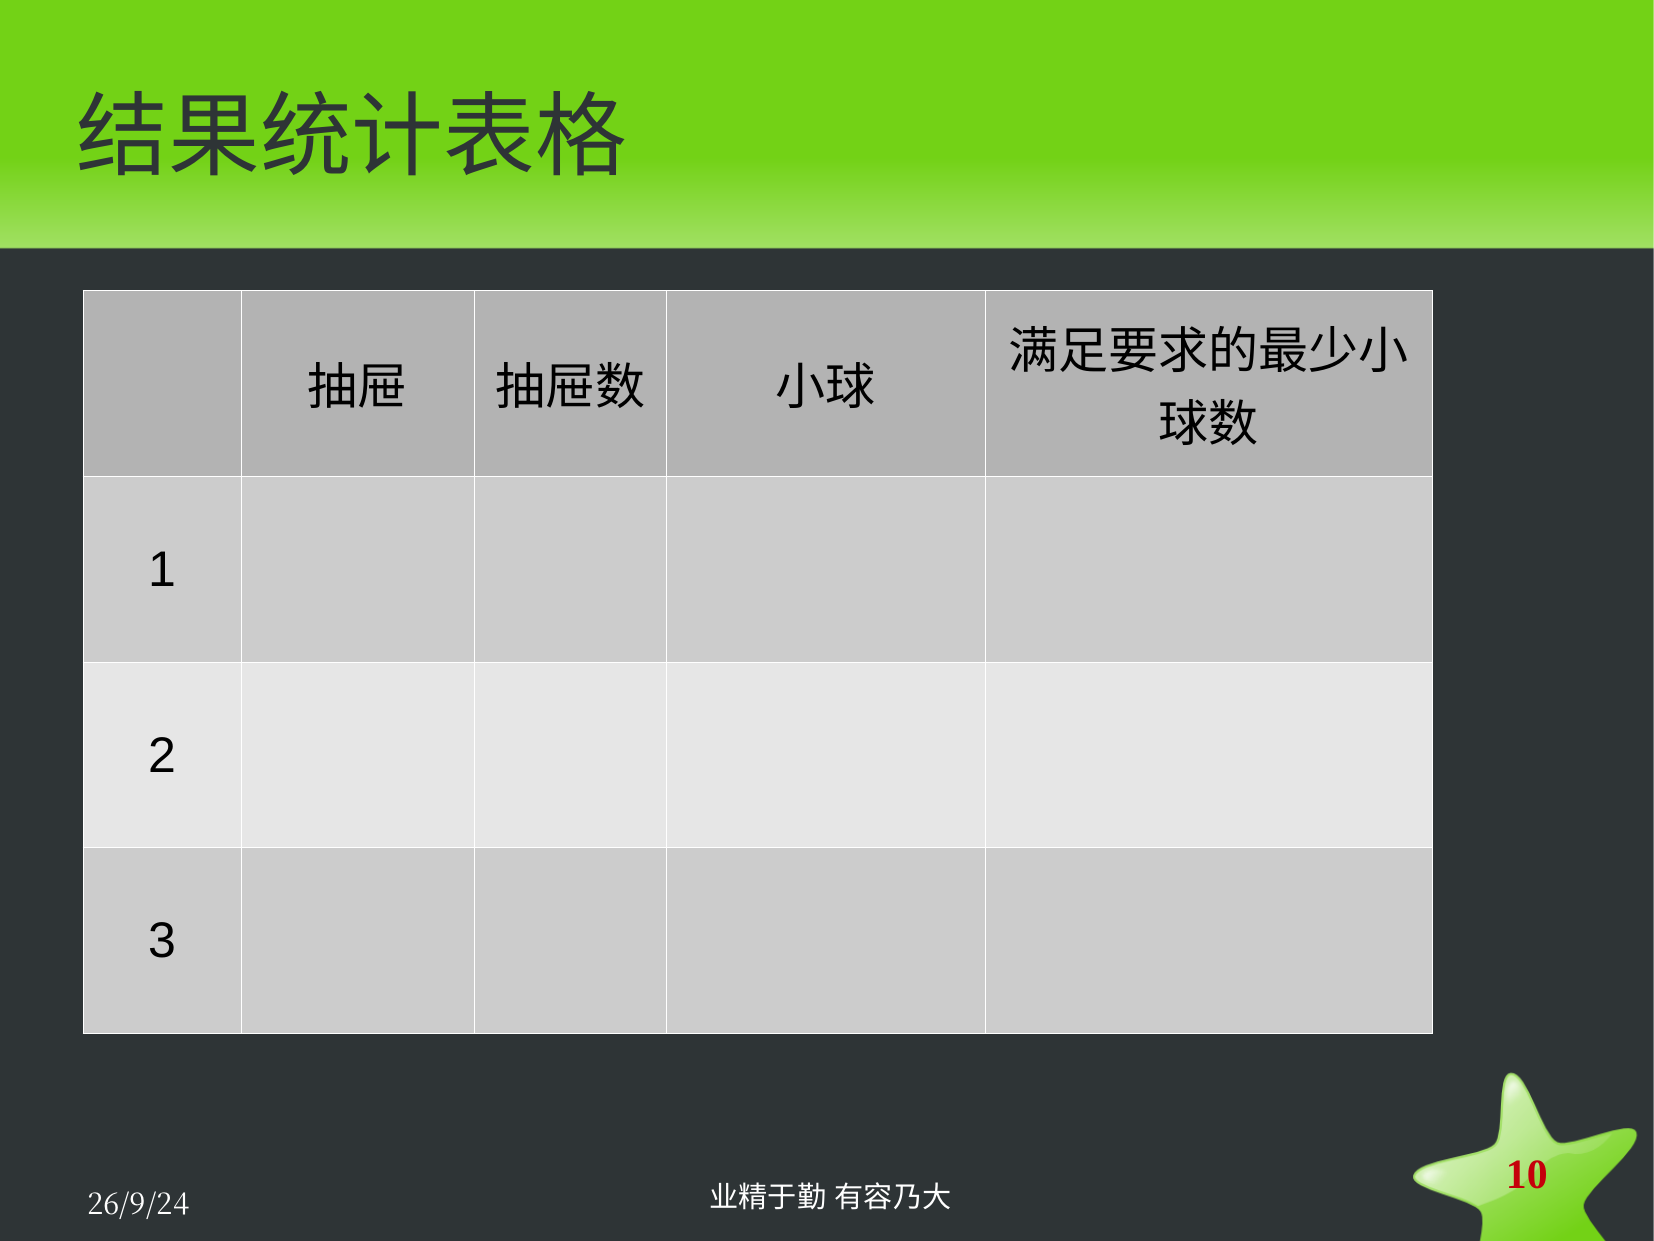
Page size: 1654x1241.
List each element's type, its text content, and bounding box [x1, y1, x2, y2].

picture [0, 0, 1654, 1241]
table_cell [667, 663, 985, 847]
table_cell [242, 477, 474, 662]
table_header 抽屉数 [475, 291, 666, 476]
table_cell [242, 663, 474, 847]
table_cell 3 [84, 848, 241, 1033]
title 结果统计表格 [76, 29, 1565, 237]
table_cell [242, 848, 474, 1033]
table_header [84, 291, 241, 476]
table_header 抽屉 [242, 291, 474, 476]
table_cell [986, 848, 1432, 1033]
table_header 小球 [667, 291, 985, 476]
table_cell [667, 477, 985, 662]
table_cell [475, 663, 666, 847]
table_cell 2 [84, 663, 241, 847]
table_cell [475, 848, 666, 1033]
table_cell [667, 848, 985, 1033]
table_cell [986, 477, 1432, 662]
table_cell [475, 477, 666, 662]
table_cell 1 [84, 477, 241, 662]
table_header 满足要求的最少小球数 [986, 291, 1432, 476]
table_cell [986, 663, 1432, 847]
